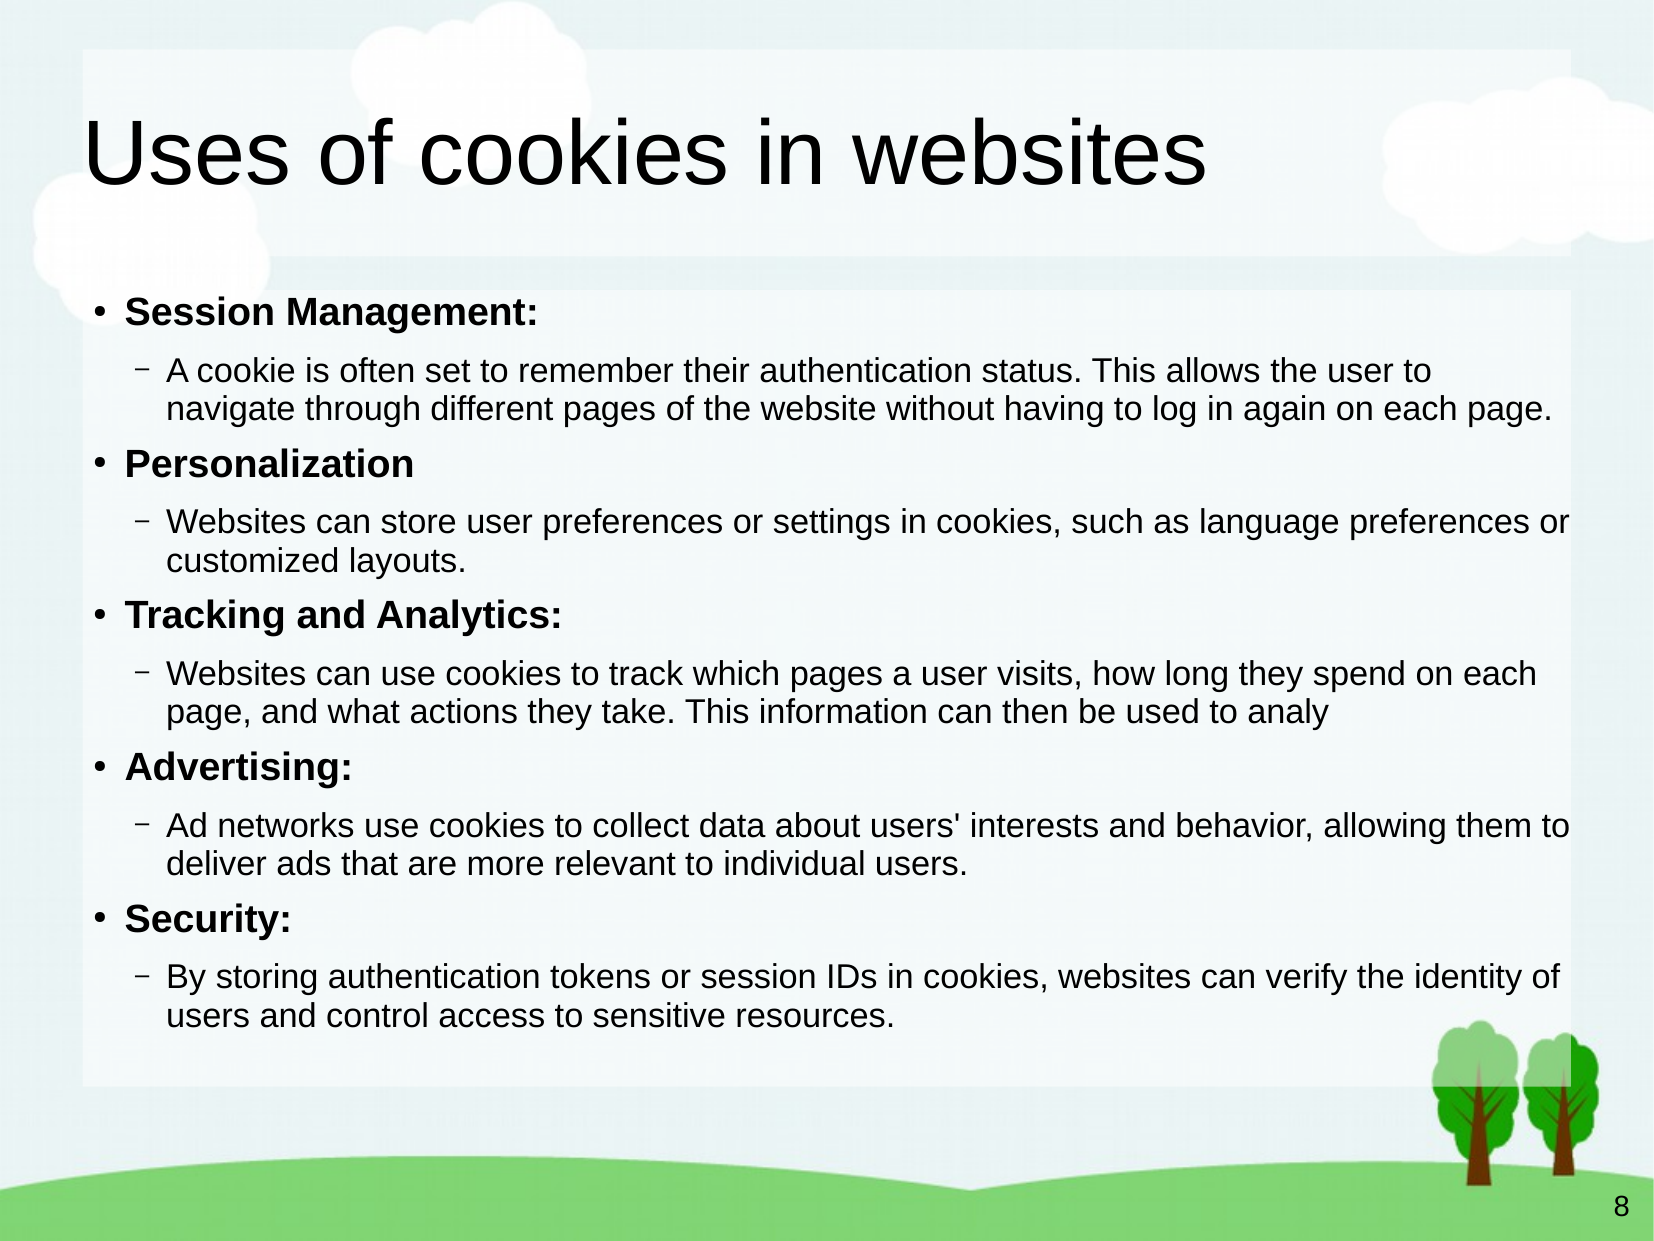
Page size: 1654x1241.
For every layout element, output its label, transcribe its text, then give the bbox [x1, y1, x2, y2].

title Uses of cookies in websites [82, 49, 1571, 257]
picture [0, 0, 1654, 1241]
list Session Management: A cookie is often set to remember their authentication status. This allows the user to navigate through different pages of the website without having to log in again on each page. Personalization Websites can store user preferences or settings in cookies, such as language preferences or customized layouts. Tracking and Analytics: Websites can use cookies to track which pages a user visits, how long they spend on each page, and what actions they take. This information can then be used to analy Advertising: Ad networks use cookies to collect data about users' interests and behavior, allowing them to deliver ads that are more relevant to individual users. Security: By storing authentication tokens or session IDs in cookies, websites can verify the identity of users and control access to sensitive resources. [82, 290, 1571, 1087]
